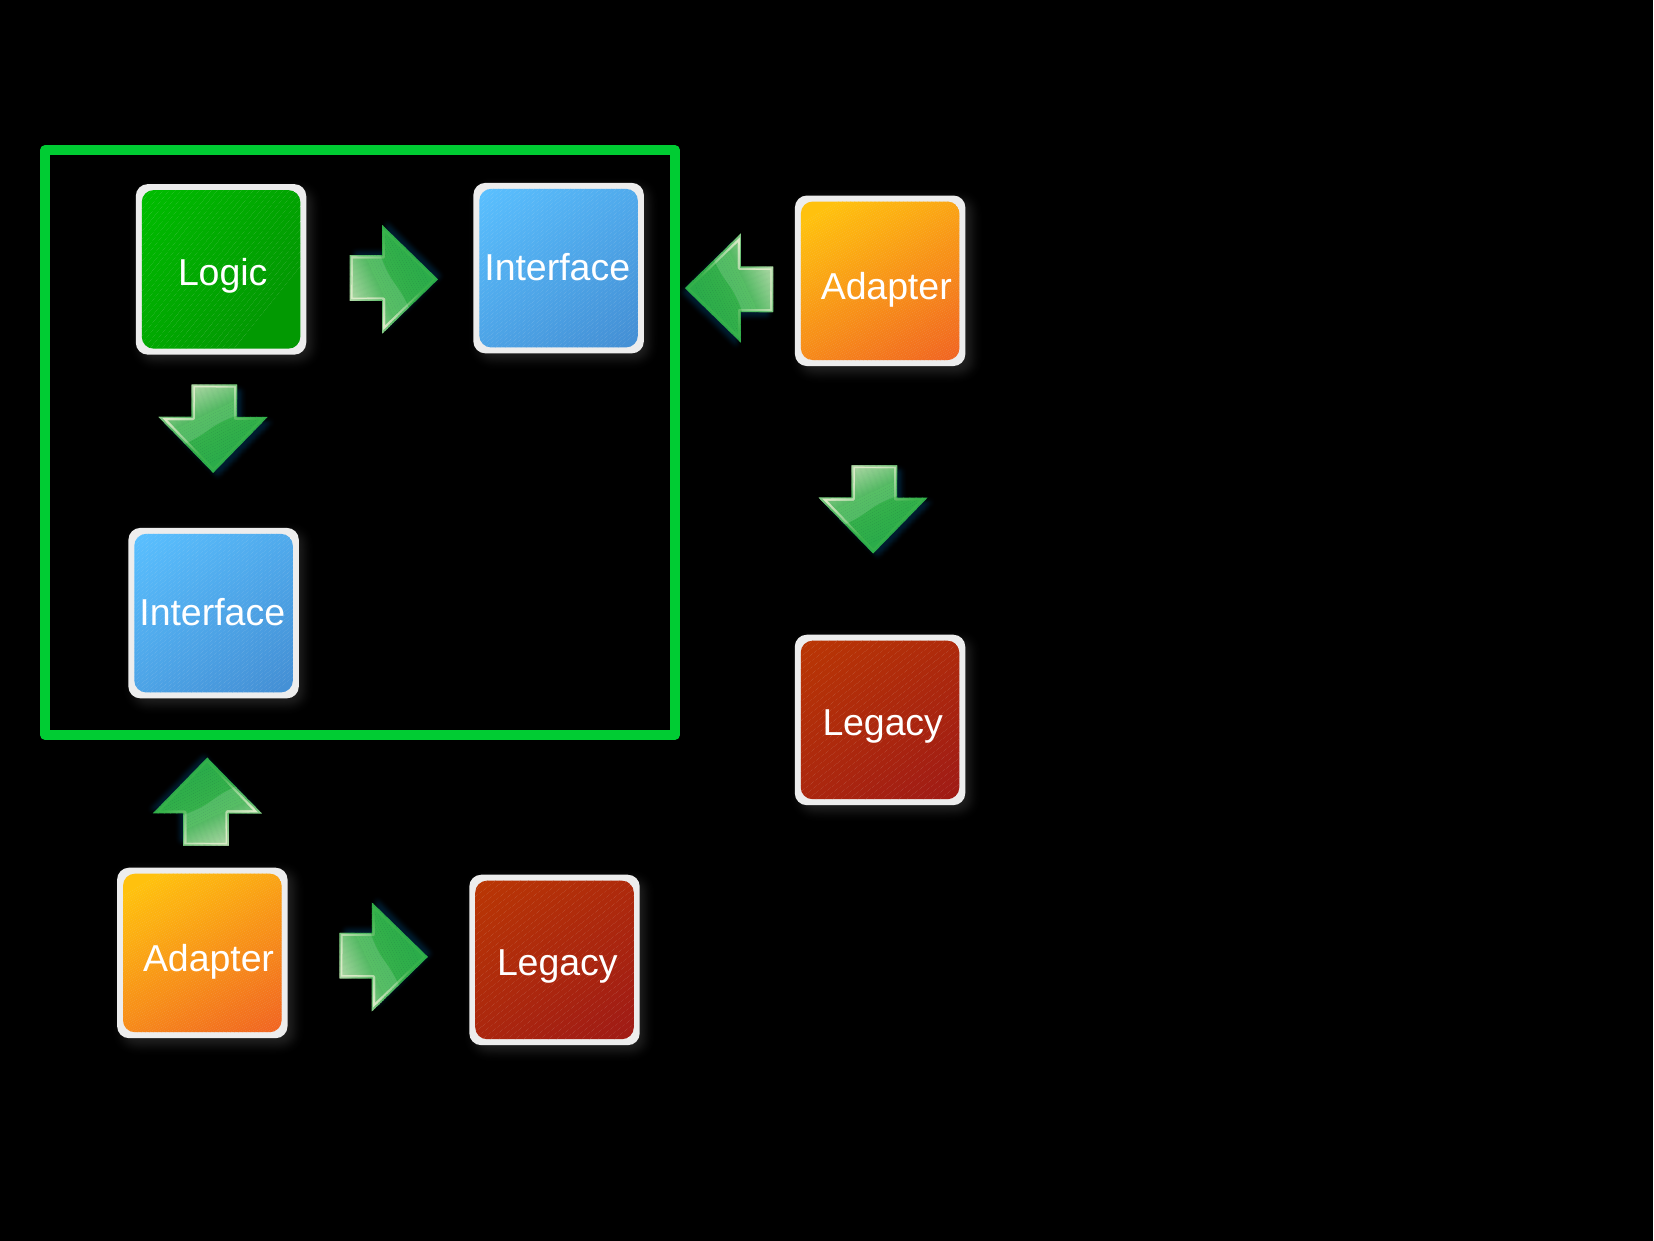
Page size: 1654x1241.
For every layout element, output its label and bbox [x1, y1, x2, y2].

picture [330, 887, 445, 1021]
picture [105, 741, 313, 1063]
picture [454, 859, 661, 1066]
picture [810, 455, 943, 571]
picture [780, 619, 986, 826]
picture [120, 169, 326, 490]
picture [109, 510, 316, 716]
picture [680, 182, 991, 391]
picture [340, 165, 661, 371]
